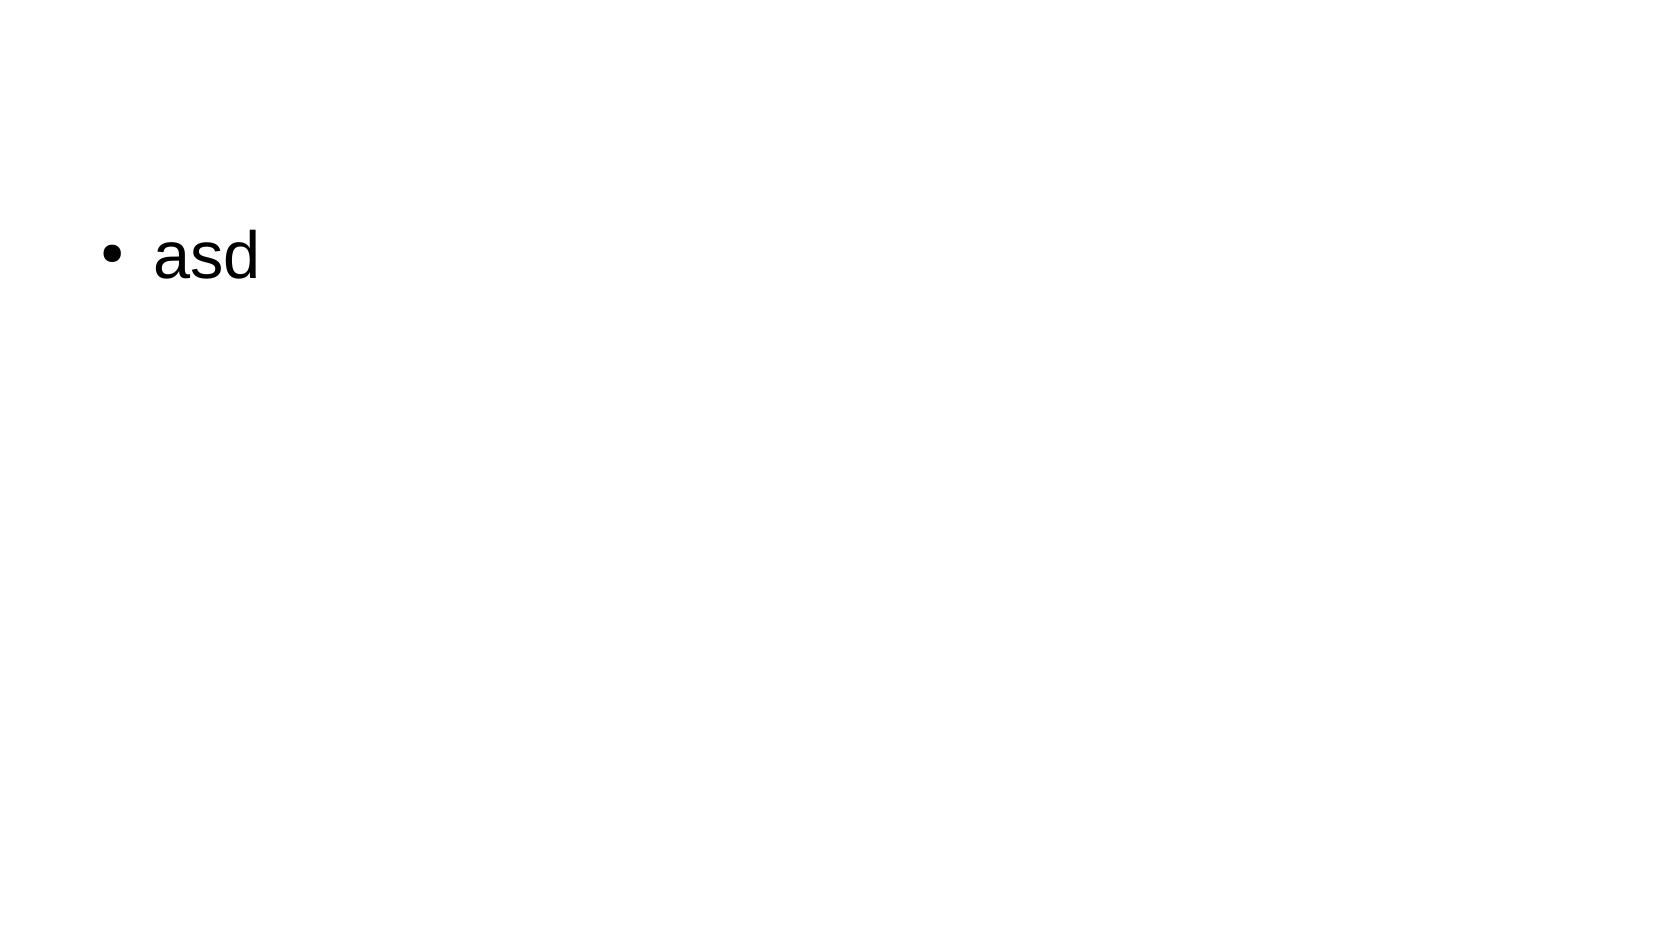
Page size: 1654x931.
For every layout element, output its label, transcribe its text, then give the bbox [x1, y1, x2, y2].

list asd [82, 217, 1571, 758]
